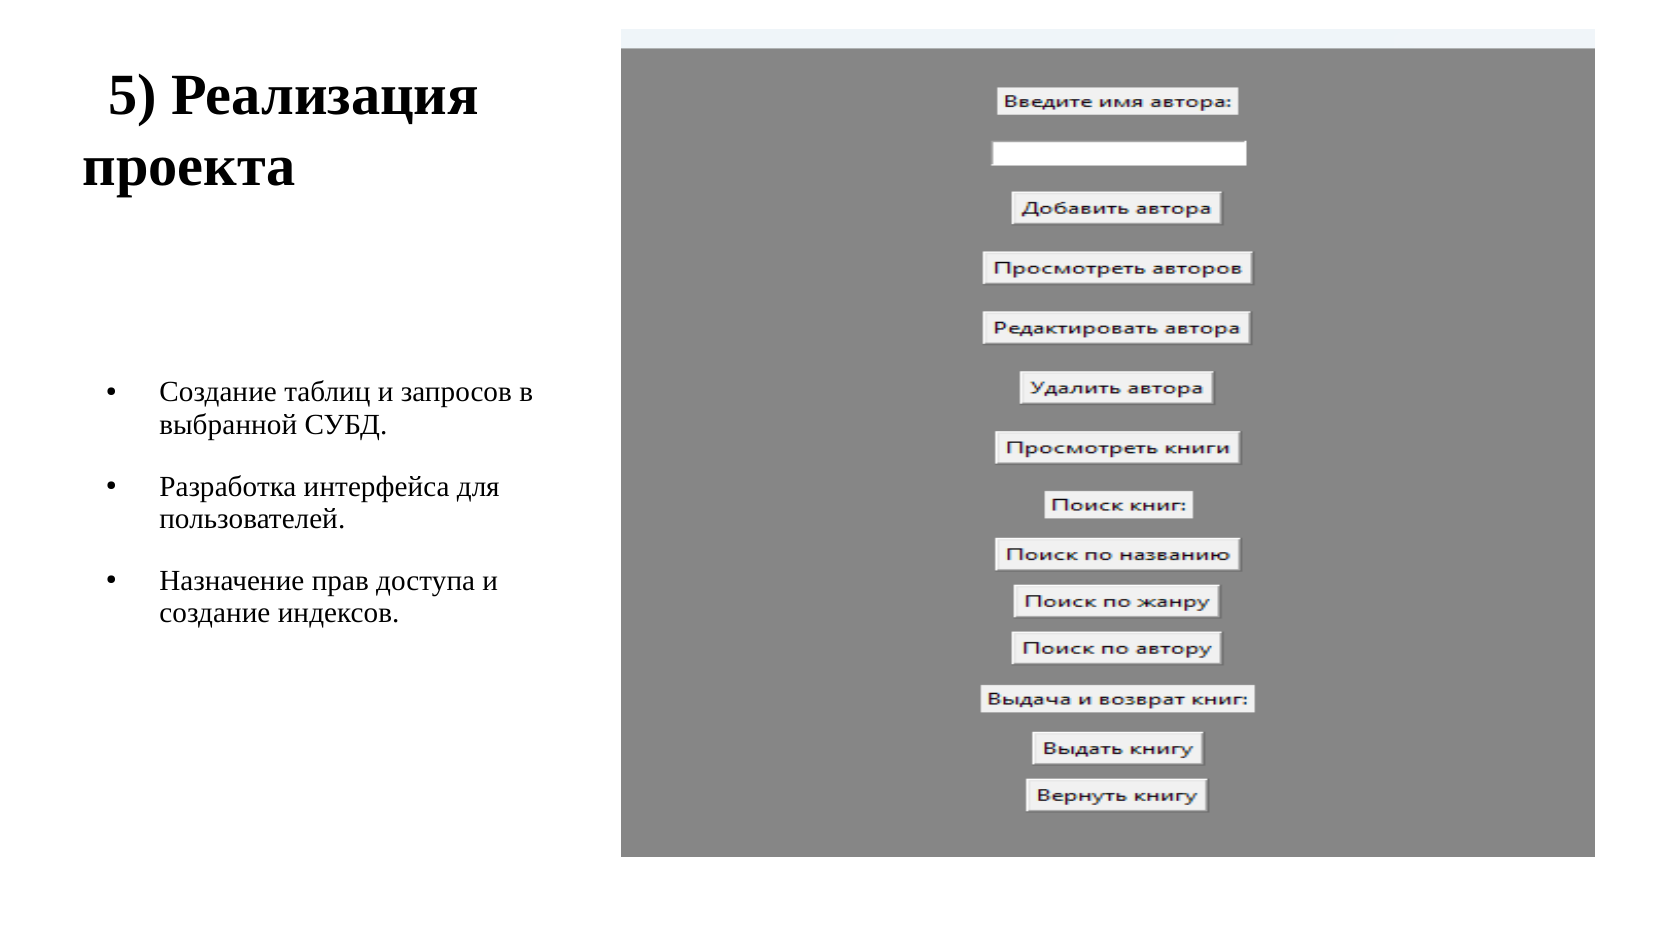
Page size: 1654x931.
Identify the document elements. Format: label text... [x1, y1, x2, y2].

title 5) Реализация проекта [82, 31, 591, 199]
picture [621, 29, 1595, 857]
list Создание таблиц и запросов в выбранной СУБД. Разработка интерфейса для пользователей. Назначение прав доступа и создание индексов. [88, 375, 567, 916]
